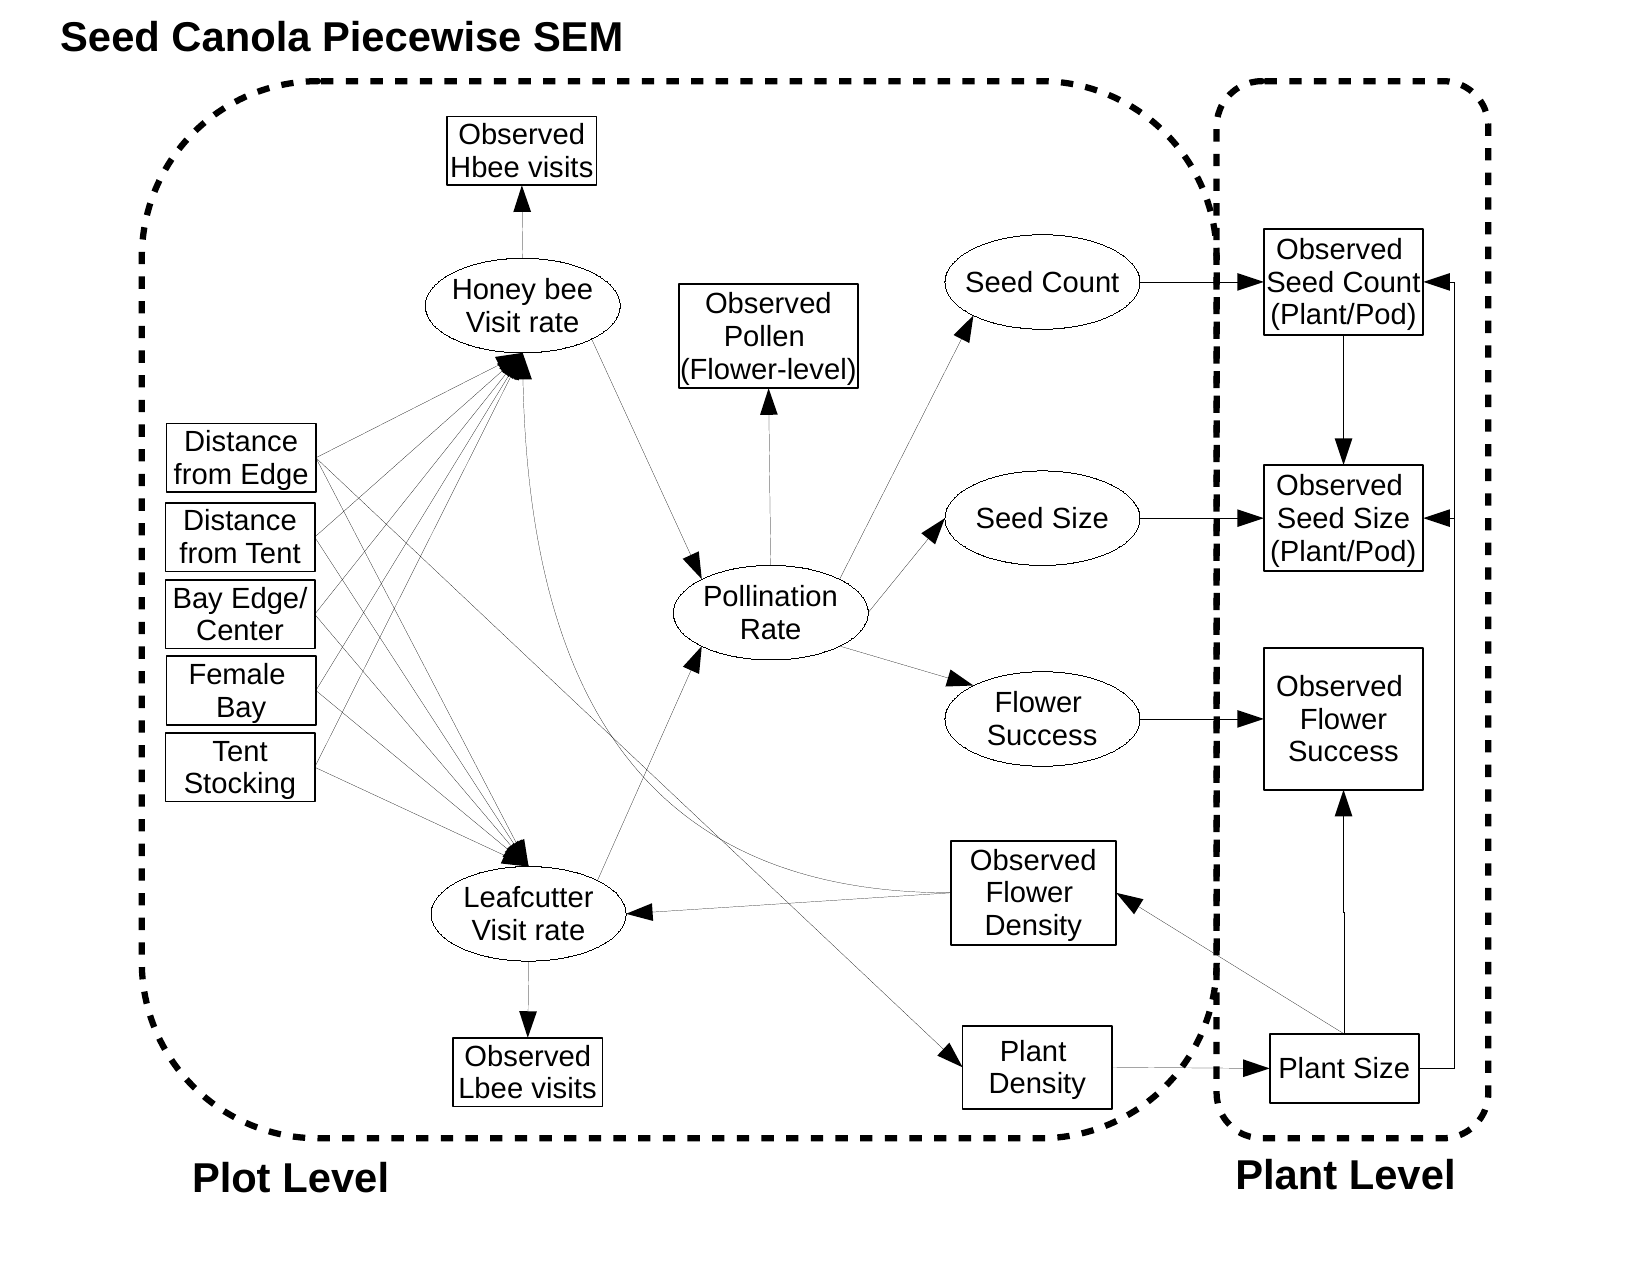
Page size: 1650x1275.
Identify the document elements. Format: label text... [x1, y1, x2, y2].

text_box Honey bee Visit rate [425, 258, 621, 353]
text_box Distance from Edge [166, 423, 316, 493]
text_box Plant Size [1269, 1034, 1420, 1103]
text_box Plant Density [962, 1026, 1112, 1109]
text_box Bay Edge/ Center [165, 579, 315, 649]
text_box Observed Lbee visits [453, 1037, 603, 1107]
text_box Leafcutter Visit rate [431, 866, 627, 962]
text_box Seed Size [944, 470, 1140, 566]
text_box Plot Level [177, 1147, 428, 1210]
text_box Observed Hbee visits [447, 116, 597, 186]
text_box Pollination Rate [673, 565, 869, 660]
text_box Female Bay [166, 656, 316, 725]
text_box Seed Count [944, 234, 1140, 330]
text_box Seed Canola Piecewise SEM [45, 5, 691, 68]
text_box Distance from Tent [165, 502, 315, 572]
text_box Plant Level [1220, 1144, 1471, 1206]
text_box Flower Success [944, 671, 1140, 767]
text_box Observed Seed Size (Plant/Pod) [1263, 464, 1424, 572]
text_box Observed Flower Density [950, 840, 1117, 945]
text_box Observed Pollen (Flower-level) [679, 284, 859, 389]
text_box Tent Stocking [165, 732, 315, 802]
text_box Observed Seed Count (Plant/Pod) [1263, 228, 1424, 336]
text_box Observed Flower Success [1263, 648, 1424, 790]
